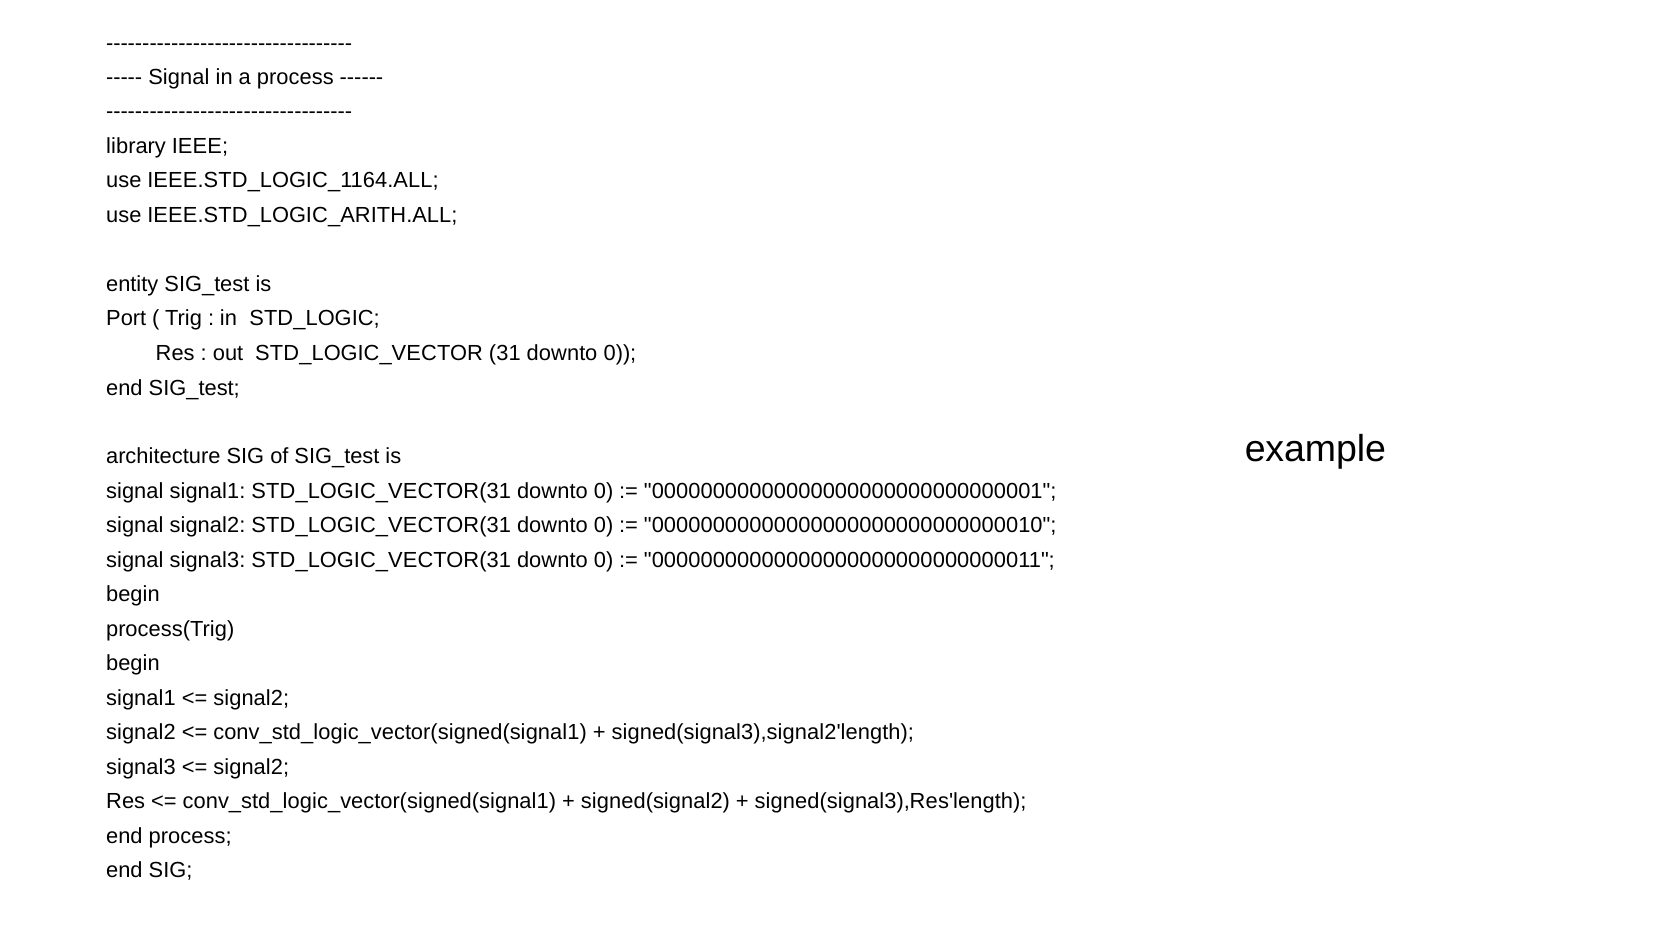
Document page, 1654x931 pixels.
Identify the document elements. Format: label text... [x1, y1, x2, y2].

text_box example [1230, 420, 1401, 477]
list ---------------------------------- ----- Signal in a process ------ ---------------------------------- library IEEE; use IEEE.STD_LOGIC_1164.ALL; use IEEE.STD_LOGIC_ARITH.ALL; entity SIG_test is Port ( Trig : in STD_LOGIC; Res : out STD_LOGIC_VECTOR (31 downto 0)); end SIG_test; architecture SIG of SIG_test is signal signal1: STD_LOGIC_VECTOR(31 downto 0) := "00000000000000000000000000000001"; signal signal2: STD_LOGIC_VECTOR(31 downto 0) := "00000000000000000000000000000010"; signal signal3: STD_LOGIC_VECTOR(31 downto 0) := "00000000000000000000000000000011"; begin process(Trig) begin signal1 <= signal2; signal2 <= conv_std_logic_vector(signed(signal1) + signed(signal3),signal2'length); signal3 <= signal2; Res <= conv_std_logic_vector(signed(signal1) + signed(signal2) + signed(signal3),Res'length); end process; end SIG; [82, 30, 1111, 901]
